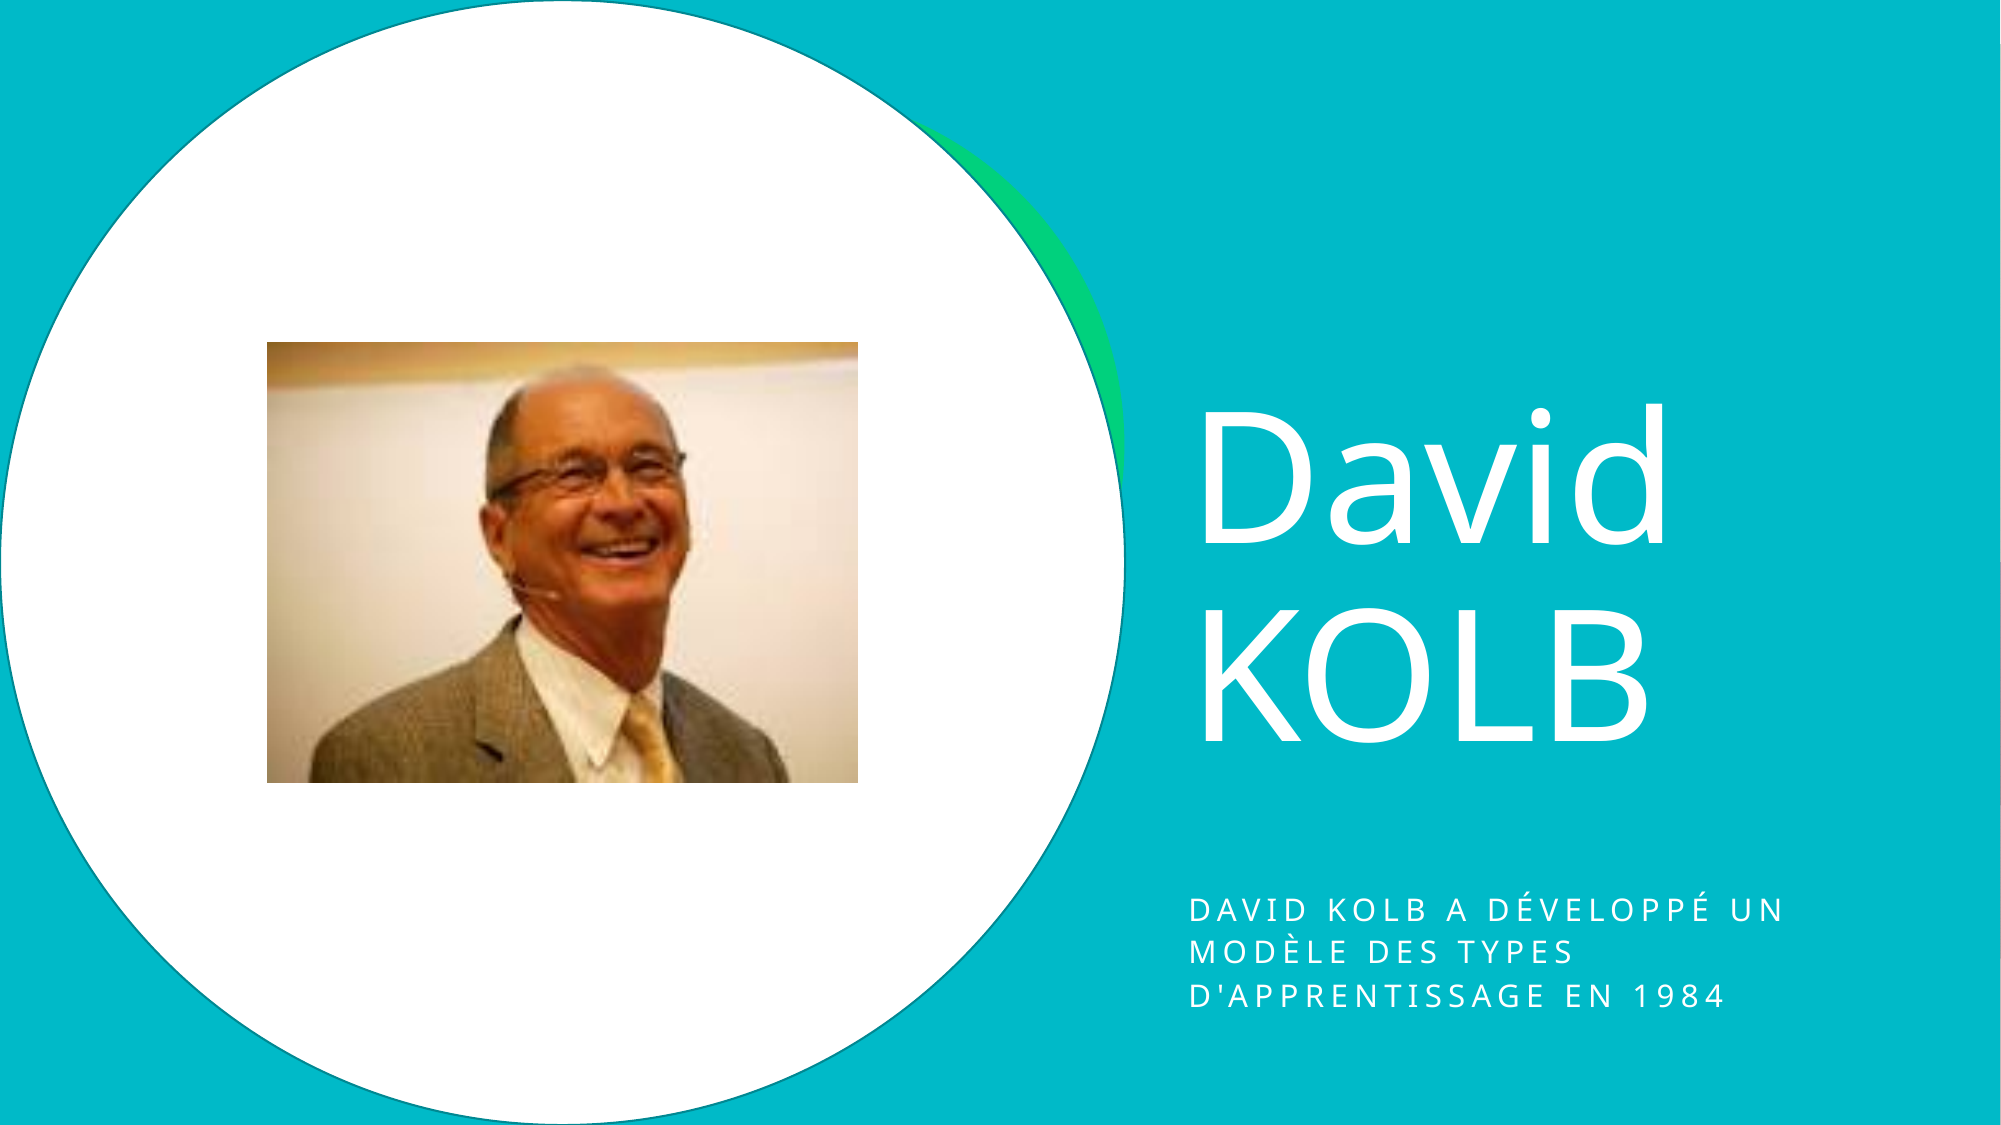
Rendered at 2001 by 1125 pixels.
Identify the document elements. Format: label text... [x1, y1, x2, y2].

title David KOLB [1173, 90, 1912, 789]
text_box [0, 0, 2000, 1125]
picture [267, 342, 858, 783]
subtitle David Kolb a développé un modèle des types d'apprentissage en 1984 [1173, 818, 1912, 1035]
